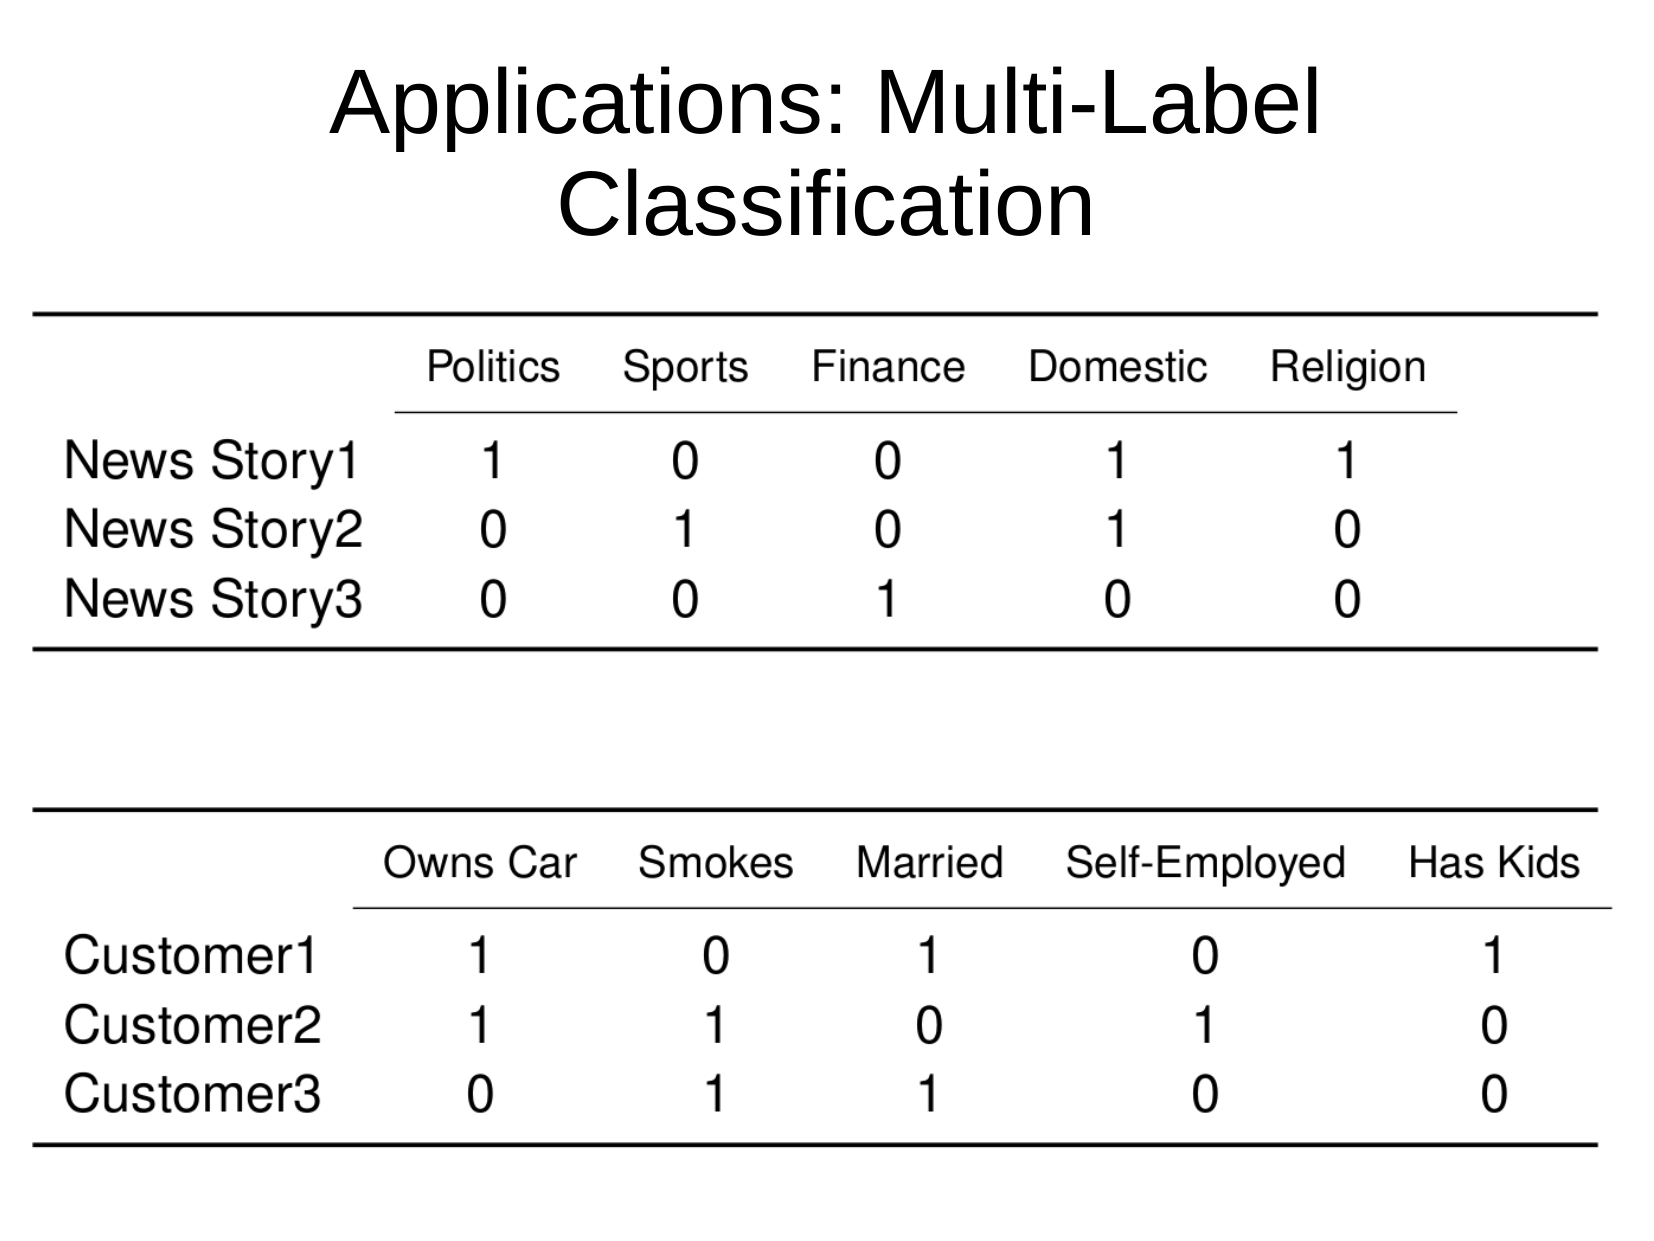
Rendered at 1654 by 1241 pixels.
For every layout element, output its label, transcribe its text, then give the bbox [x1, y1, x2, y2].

picture [11, 277, 1654, 1186]
title Applications: Multi-Label Classification [82, 49, 1571, 257]
